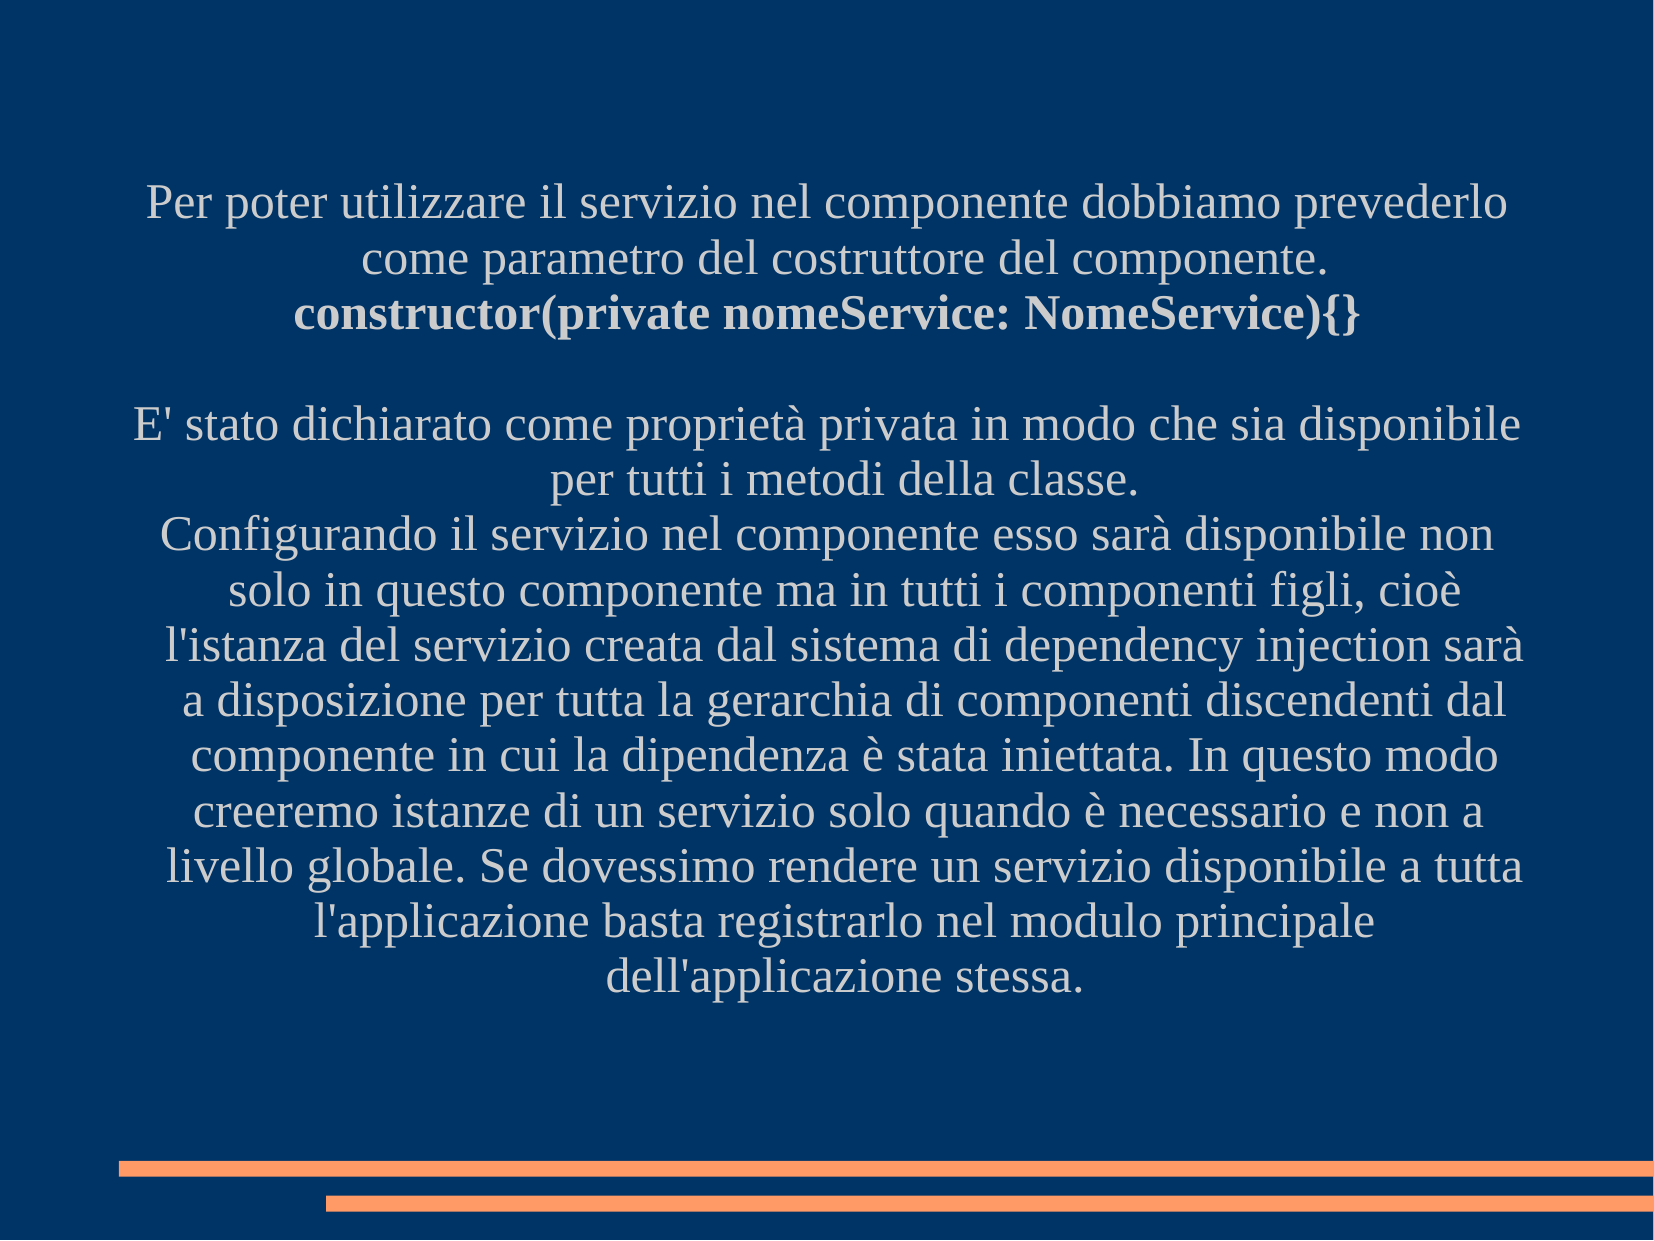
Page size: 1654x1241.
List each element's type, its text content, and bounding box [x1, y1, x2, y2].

subtitle Per poter utilizzare il servizio nel componente dobbiamo prevederlo come parametro del costruttore del componente. constructor(private nomeService: NomeService){} E' stato dichiarato come proprietà privata in modo che sia disponibile per tutti i metodi della classe. Configurando il servizio nel componente esso sarà disponibile non solo in questo componente ma in tutti i componenti figli, cioè l'istanza del servizio creata dal sistema di dependency injection sarà a disposizione per tutta la gerarchia di componenti discendenti dal componente in cui la dipendenza è stata iniettata. In questo modo creeremo istanze di un servizio solo quando è necessario e non a livello globale. Se dovessimo rendere un servizio disponibile a tutta l'applicazione basta registrarlo nel modulo principale dell'applicazione stessa. [121, 46, 1534, 1132]
